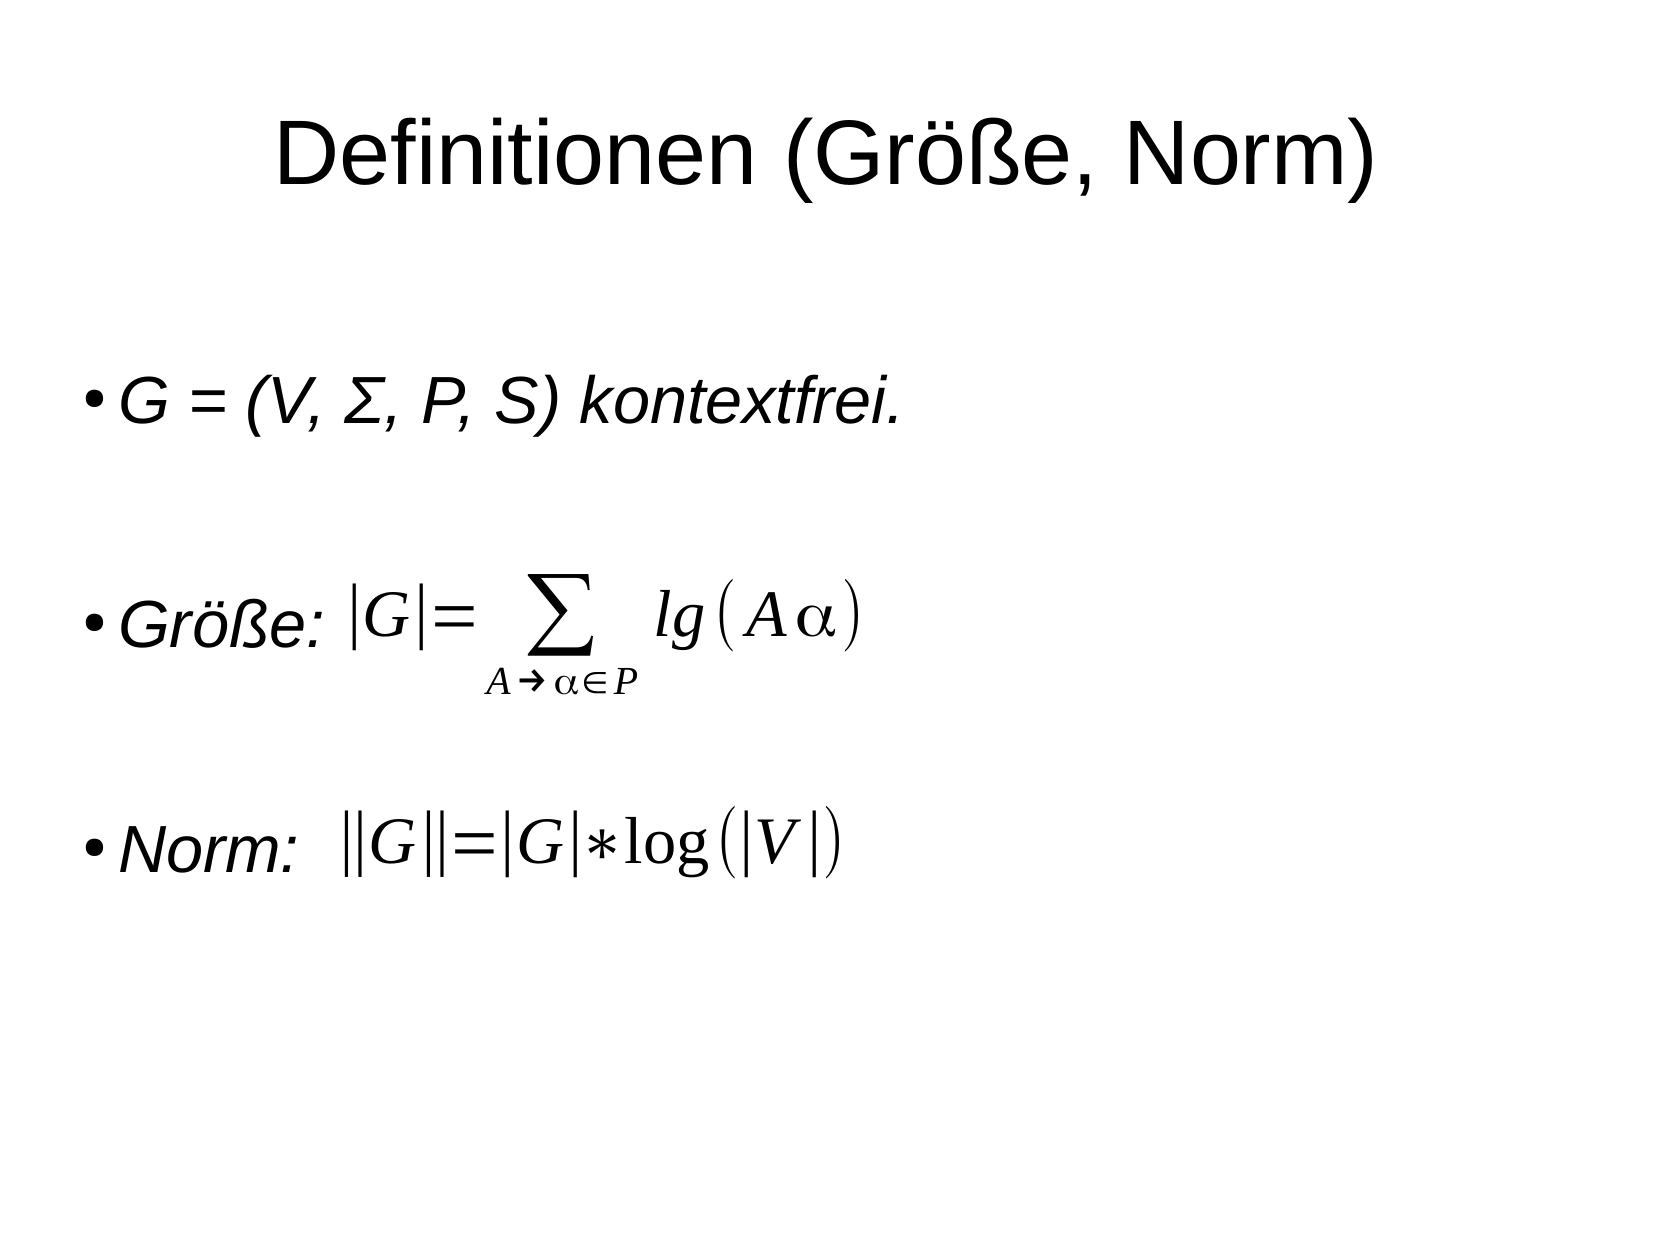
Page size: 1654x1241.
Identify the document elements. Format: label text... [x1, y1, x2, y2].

chart [335, 568, 889, 705]
subtitle G = (V, Σ, P, S) kontextfrei. Größe: Norm: [82, 290, 1571, 1109]
chart [328, 804, 851, 881]
title Definitionen (Größe, Norm) [82, 49, 1571, 257]
